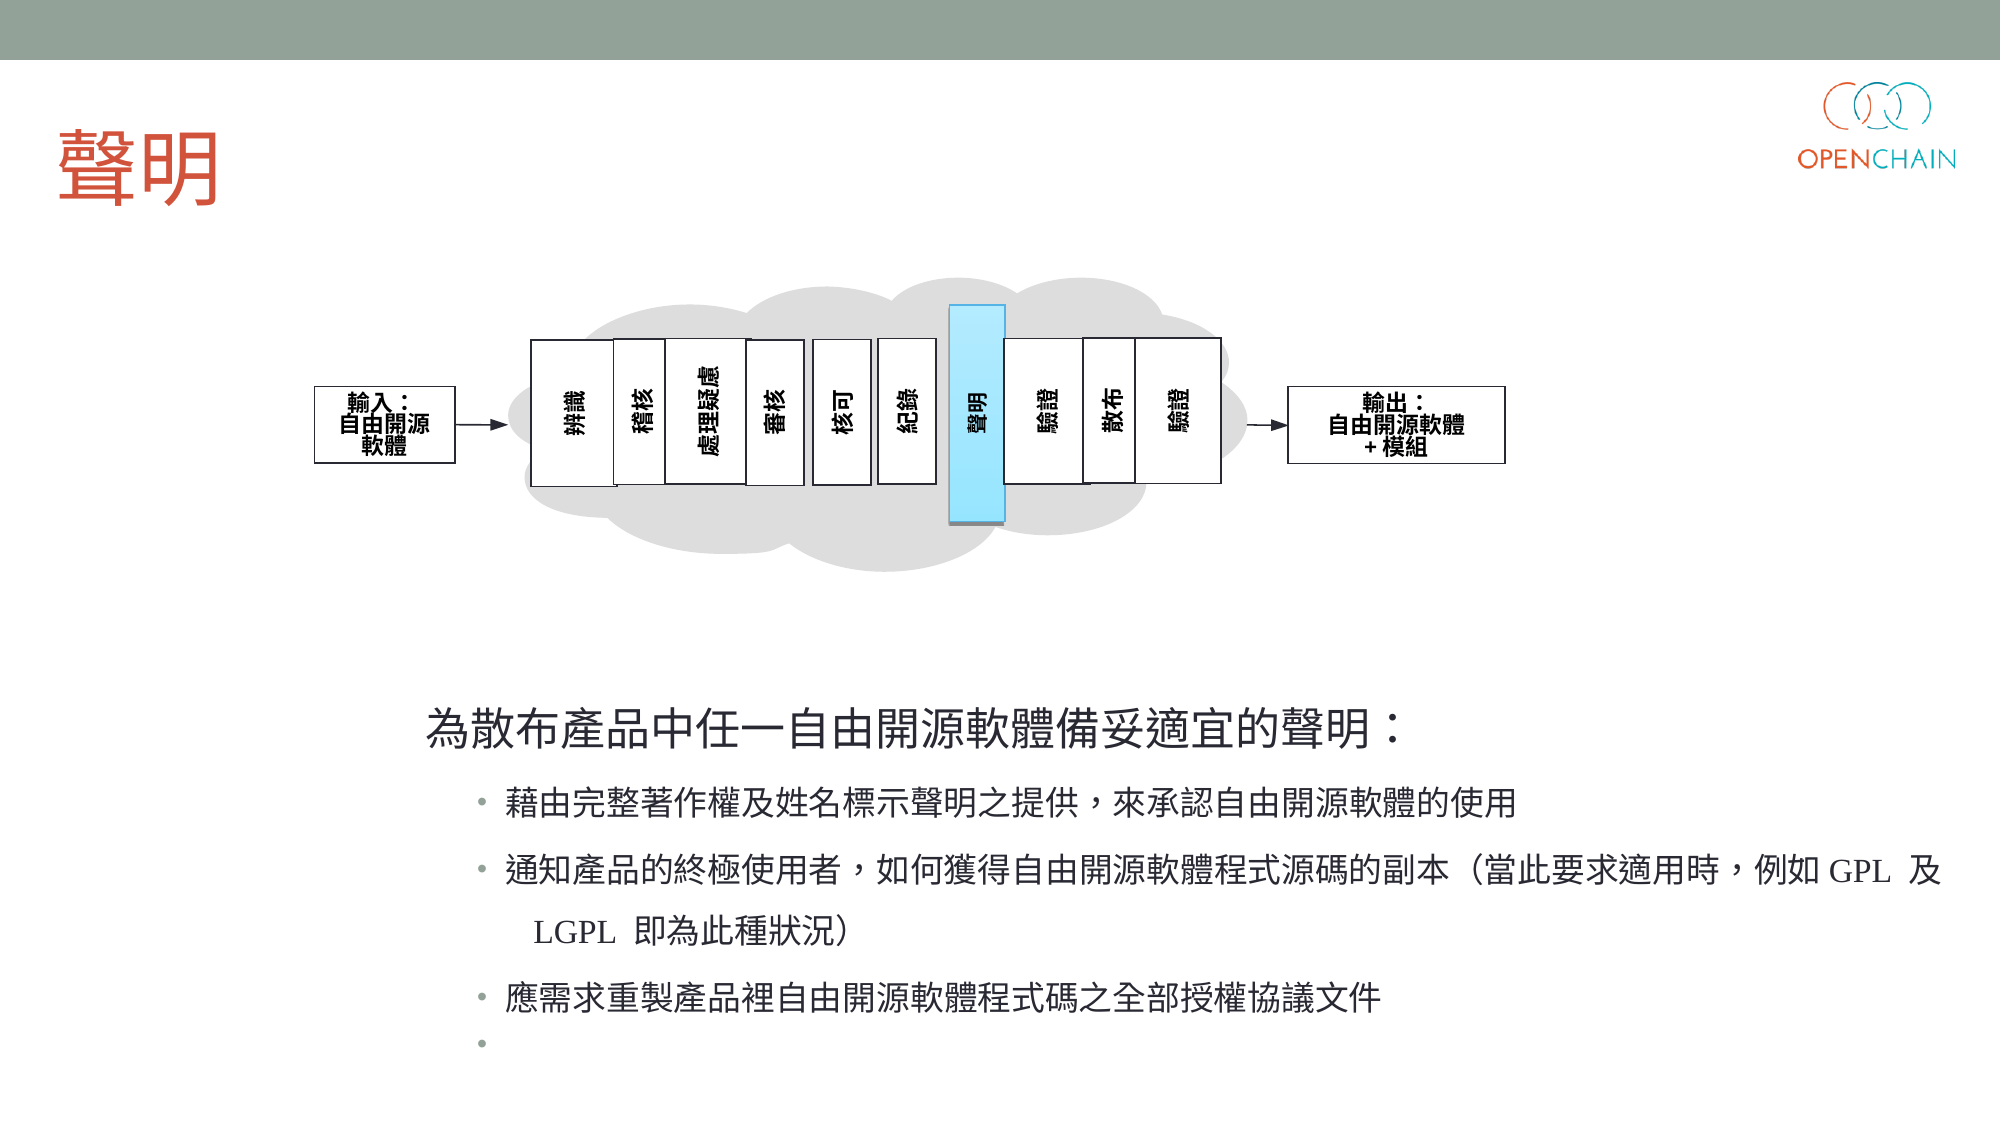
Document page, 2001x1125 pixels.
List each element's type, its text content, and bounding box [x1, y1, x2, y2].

list 為散布產品中任一自由開源軟體備妥適宜的聲明： 藉由完整著作權及姓名標示聲明之提供，來承認自由開源軟體的使用 通知產品的終極使用者，如何獲得自由開源軟體程式源碼的副本（當此要求適用時，例如GPL 及 LGPL 即為此種狀況） 應需求重製產品裡自由開源軟體程式碼之全部授權協議文件 [357, 643, 2000, 1055]
text_box 核可 [813, 340, 871, 485]
text_box 驗證 [1004, 339, 1090, 484]
text_box 處理疑慮 [665, 339, 751, 484]
text_box 輸出： 自由開源軟體 +模組 [1288, 387, 1505, 464]
text_box 散布 [1083, 338, 1135, 483]
text_box 聲明 [949, 305, 1005, 522]
text_box 輸入： 自由開源軟體 [314, 386, 455, 463]
text_box 聲明 [40, 84, 1841, 248]
text_box 驗證 [1135, 338, 1221, 483]
text_box [524, 277, 1217, 572]
text_box 審核 [746, 340, 804, 485]
text_box 紀錄 [878, 339, 936, 484]
text_box [1221, 342, 1248, 460]
text_box 稽核 [613, 339, 672, 485]
text_box [508, 386, 531, 445]
text_box 辨識 [531, 340, 617, 487]
